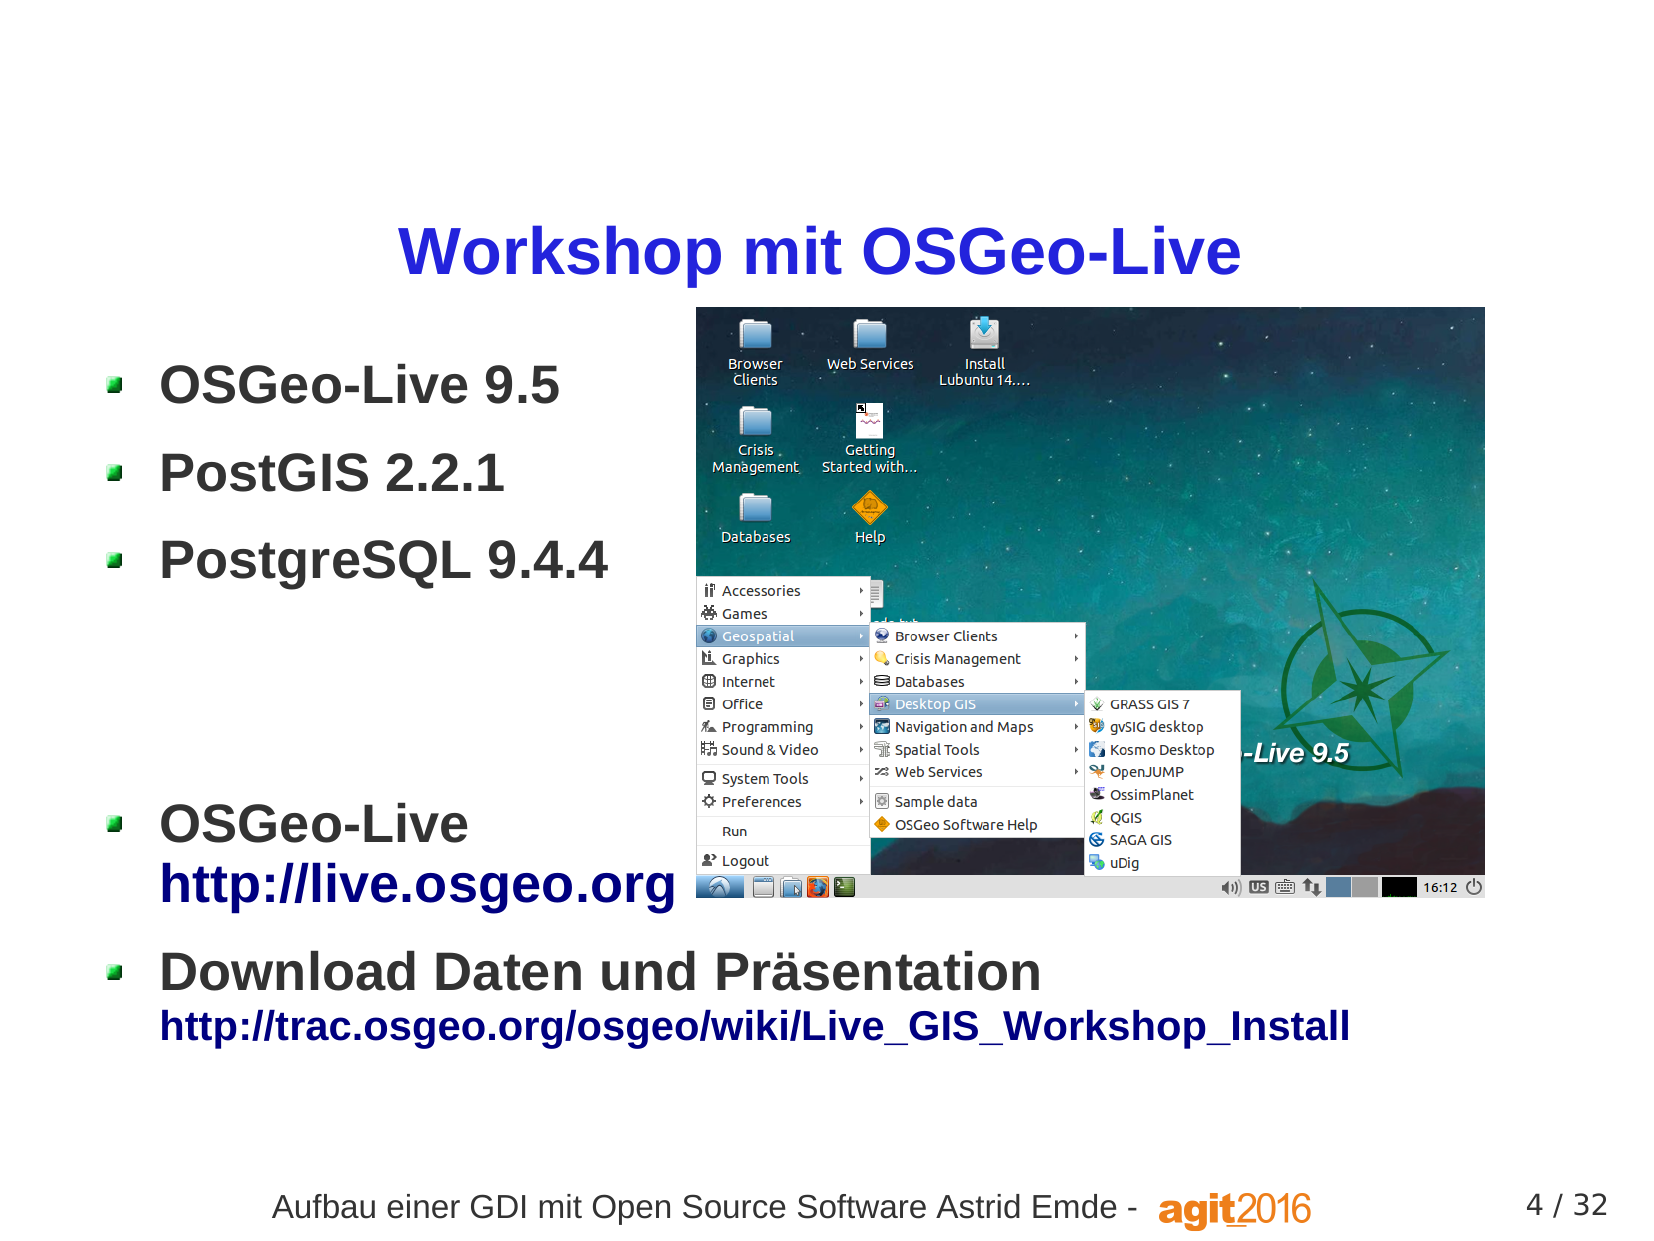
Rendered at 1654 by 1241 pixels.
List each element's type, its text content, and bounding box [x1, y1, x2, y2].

title Workshop mit OSGeo-Live [76, 177, 1565, 325]
picture [696, 307, 1485, 898]
list OSGeo-Live 9.5 PostGIS 2.2.1 PostgreSQL 9.4.4 OSGeo-Live http://live.osgeo.org Download Daten und Präsentation http://trac.osgeo.org/osgeo/wiki/Live_GIS_Workshop_Install [88, 354, 1577, 1230]
